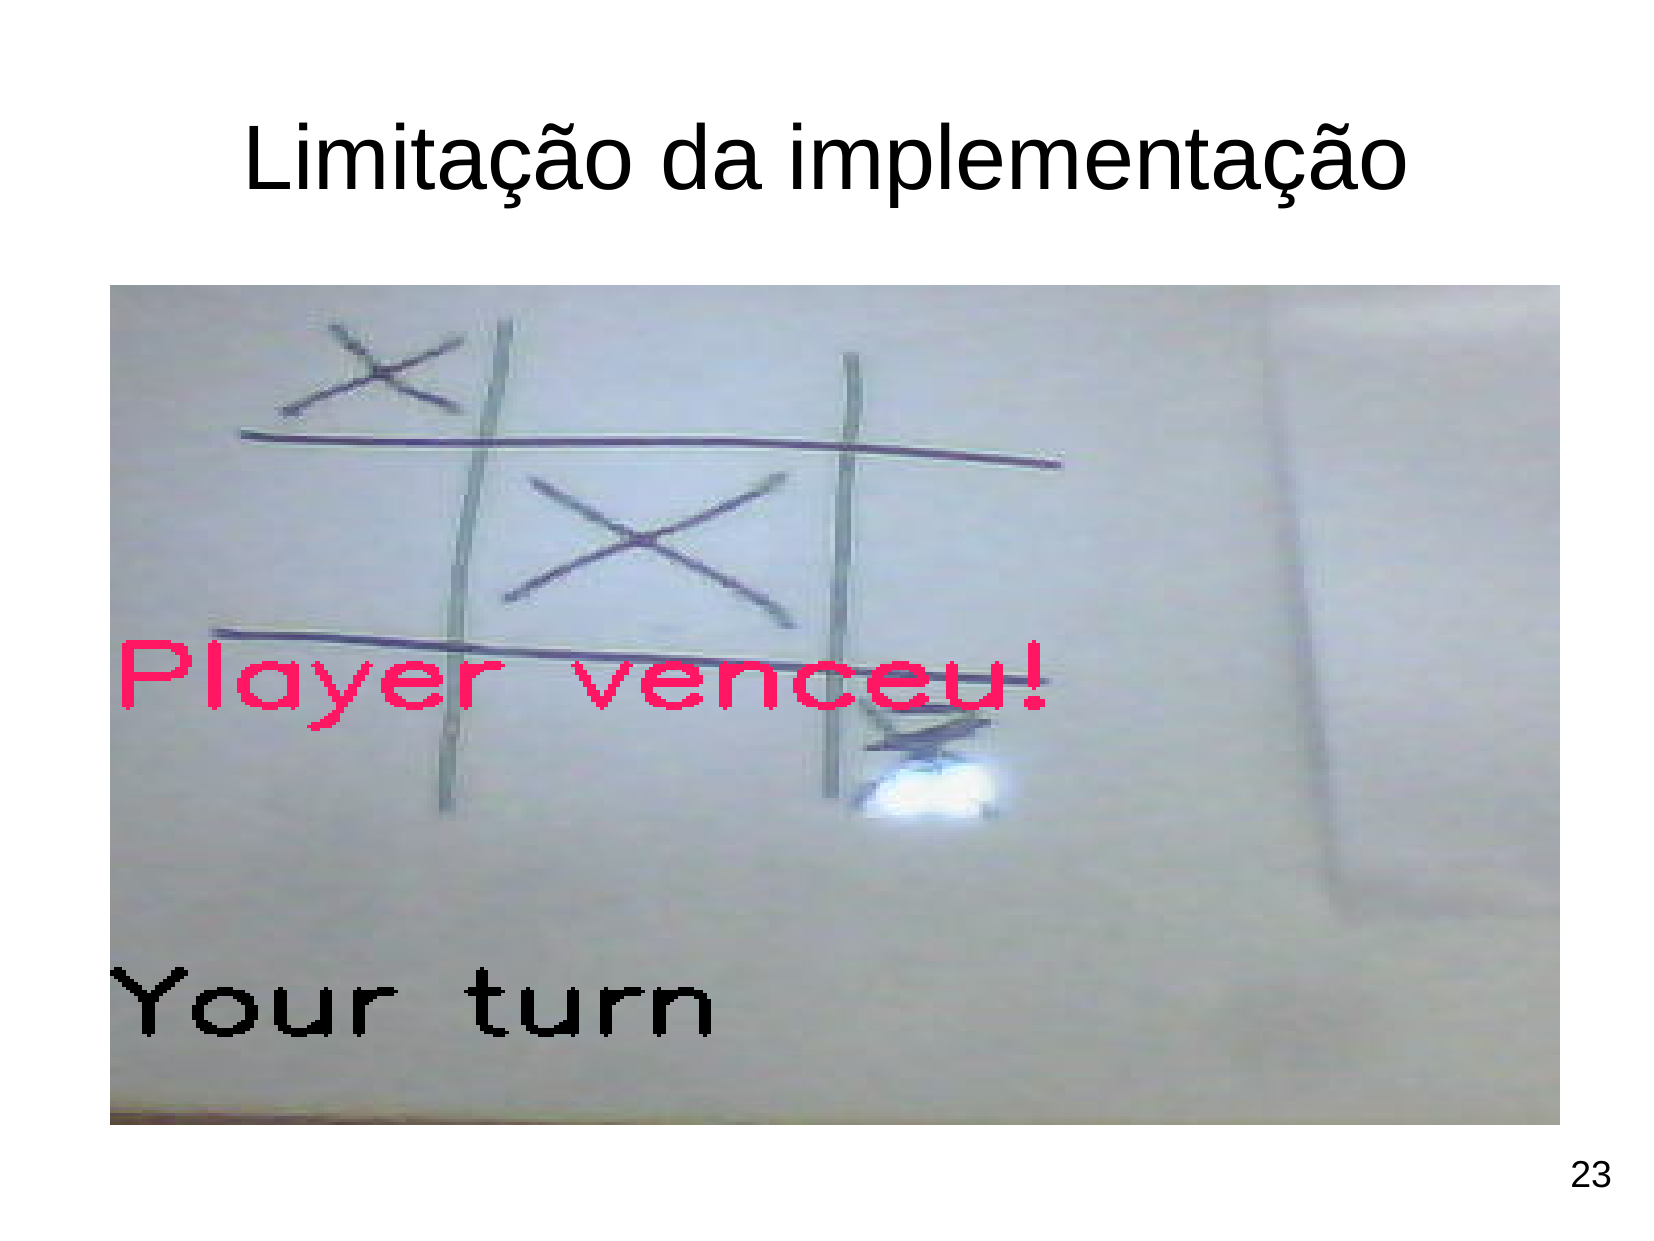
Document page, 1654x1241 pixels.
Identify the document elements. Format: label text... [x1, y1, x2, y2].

text_box <número> [968, 1146, 1627, 1217]
picture [110, 285, 1560, 1125]
text_box Limitação da implementação [82, 49, 1571, 257]
